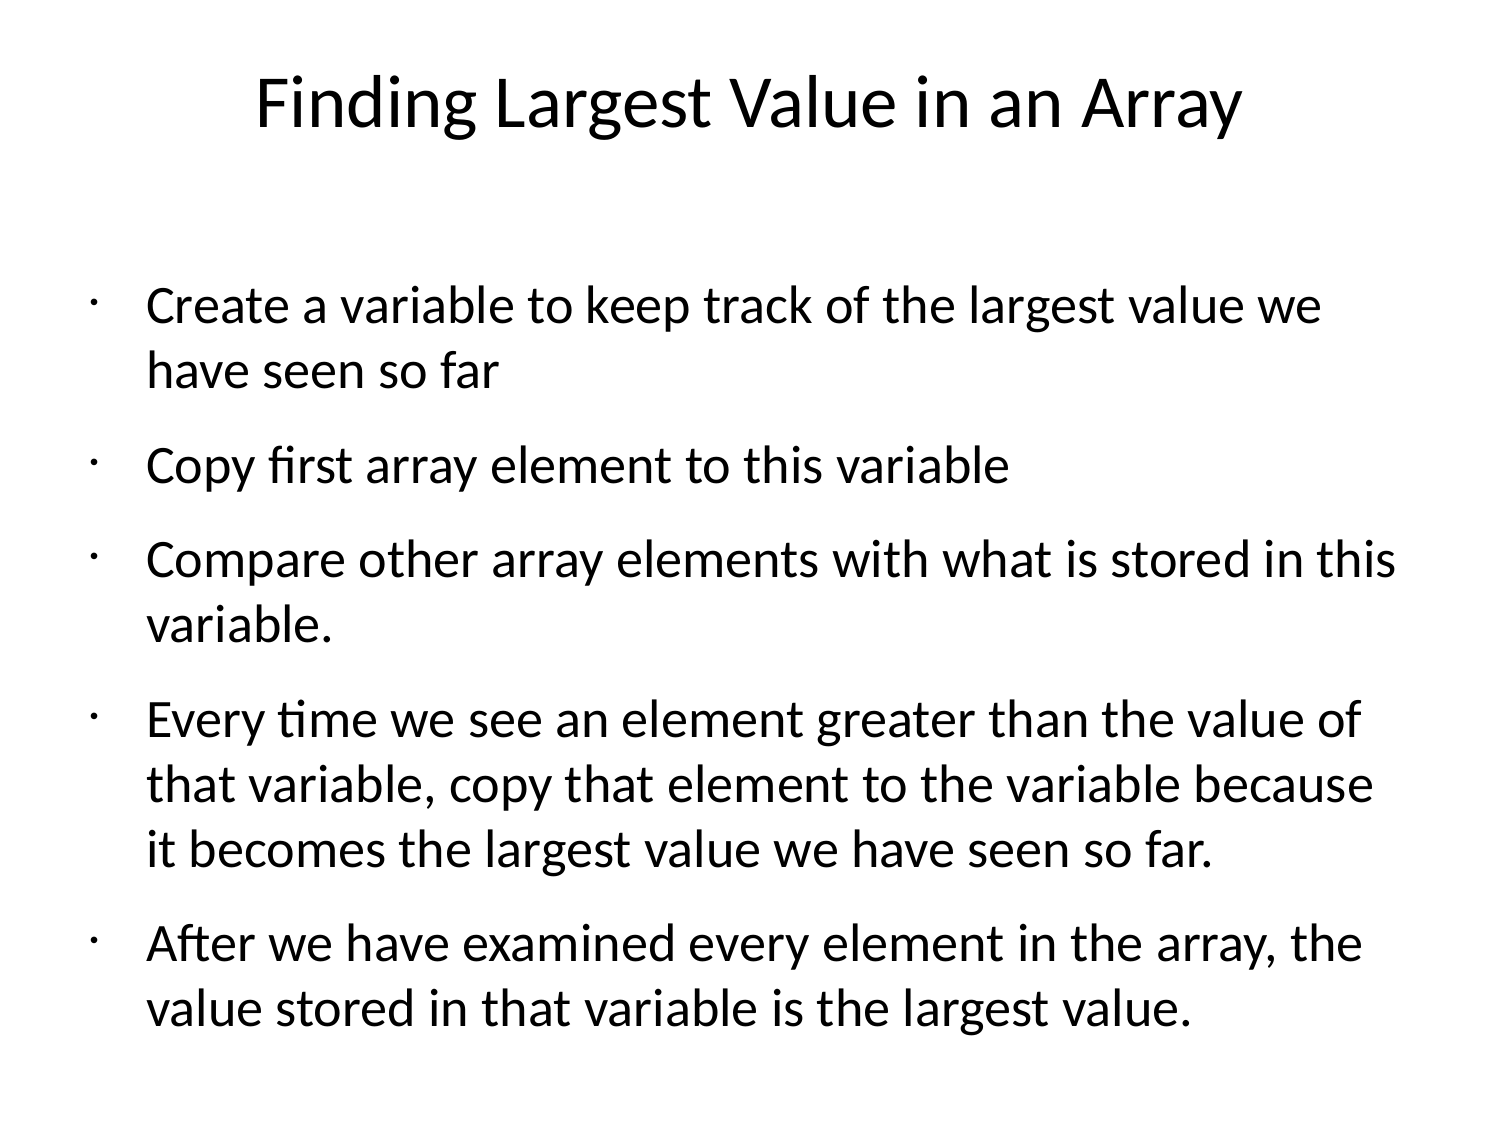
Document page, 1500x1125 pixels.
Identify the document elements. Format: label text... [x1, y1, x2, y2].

title Finding Largest Value in an Array [75, 45, 1425, 233]
list Create a variable to keep track of the largest value we have seen so far Copy first array element to this variable Compare other array elements with what is stored in this variable. Every time we see an element greater than the value of that variable, copy that element to the variable because it becomes the largest value we have seen so far. After we have examined every element in the array, the value stored in that variable is the largest value. [75, 262, 1425, 1100]
